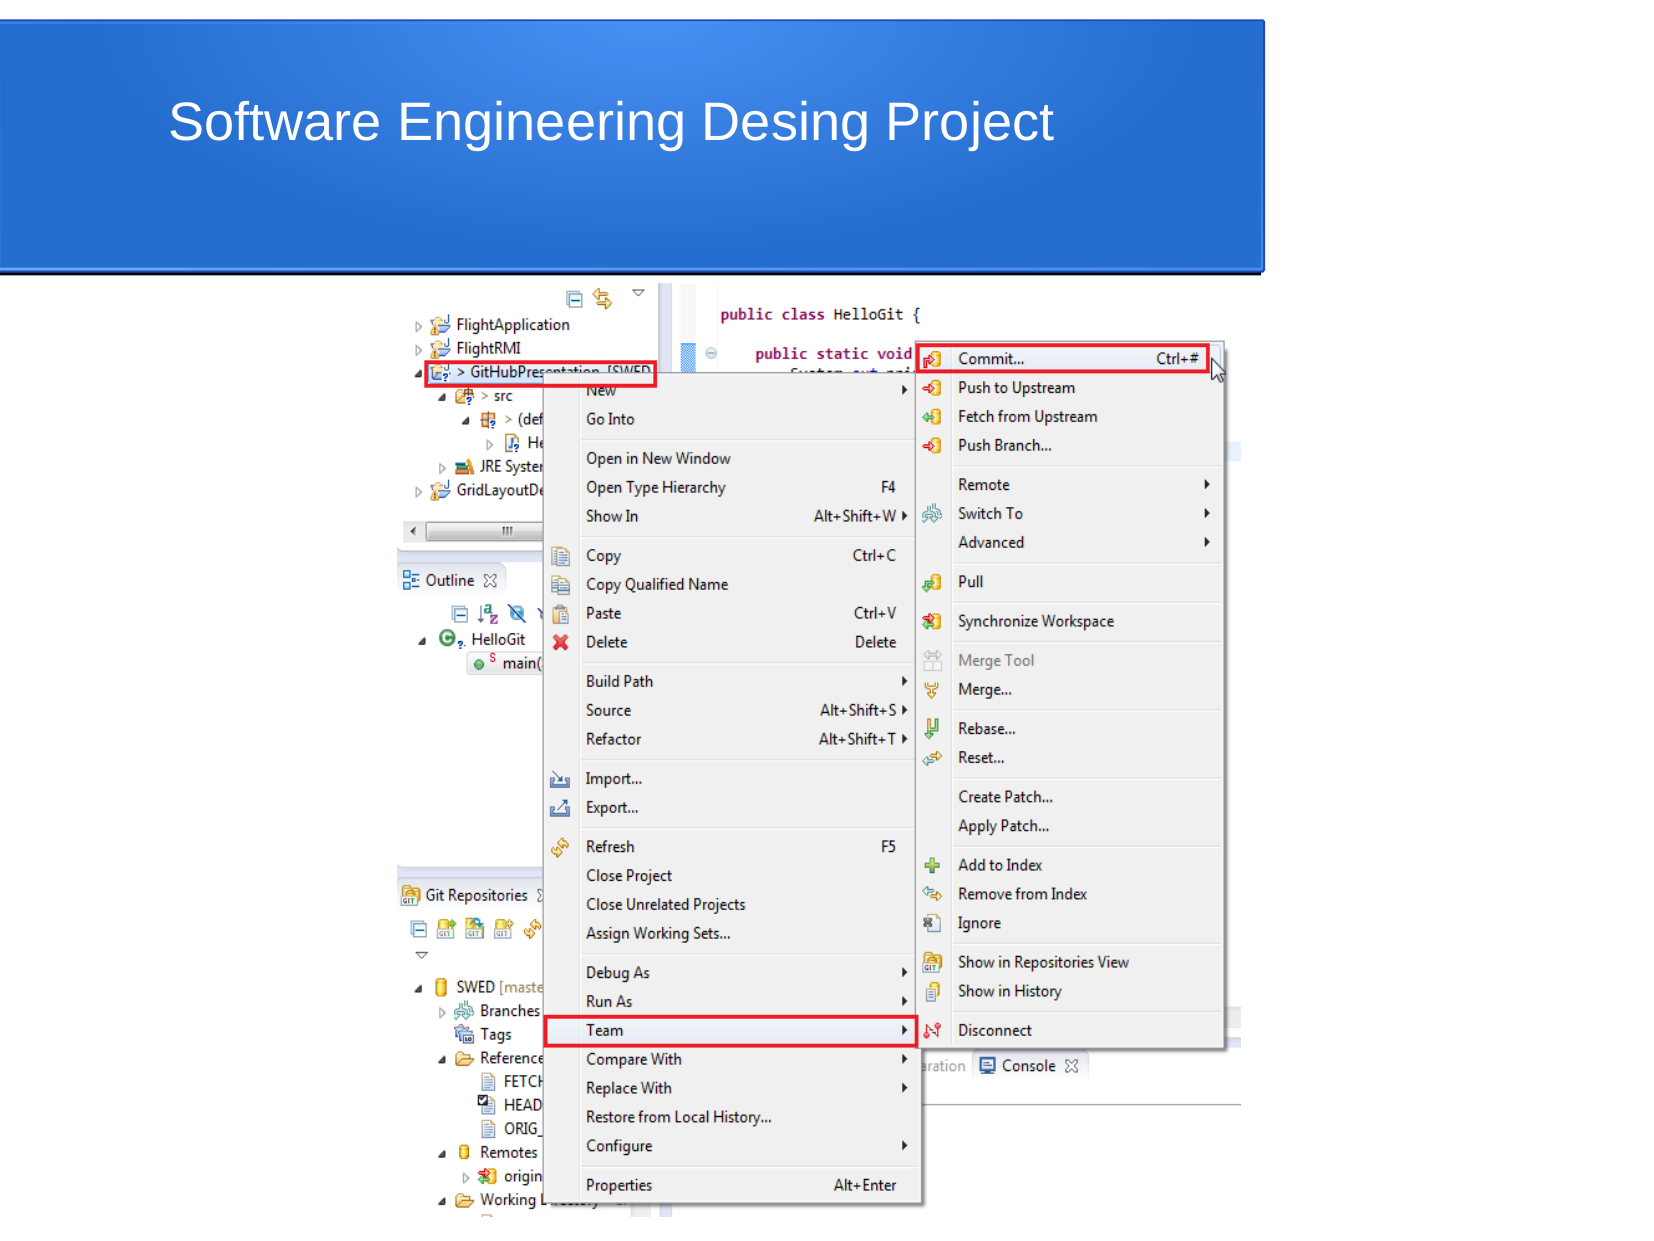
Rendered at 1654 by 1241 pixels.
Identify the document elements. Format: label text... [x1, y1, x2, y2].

text_box Software Engineering Desing Project [153, 83, 1071, 201]
picture [397, 283, 1241, 1217]
